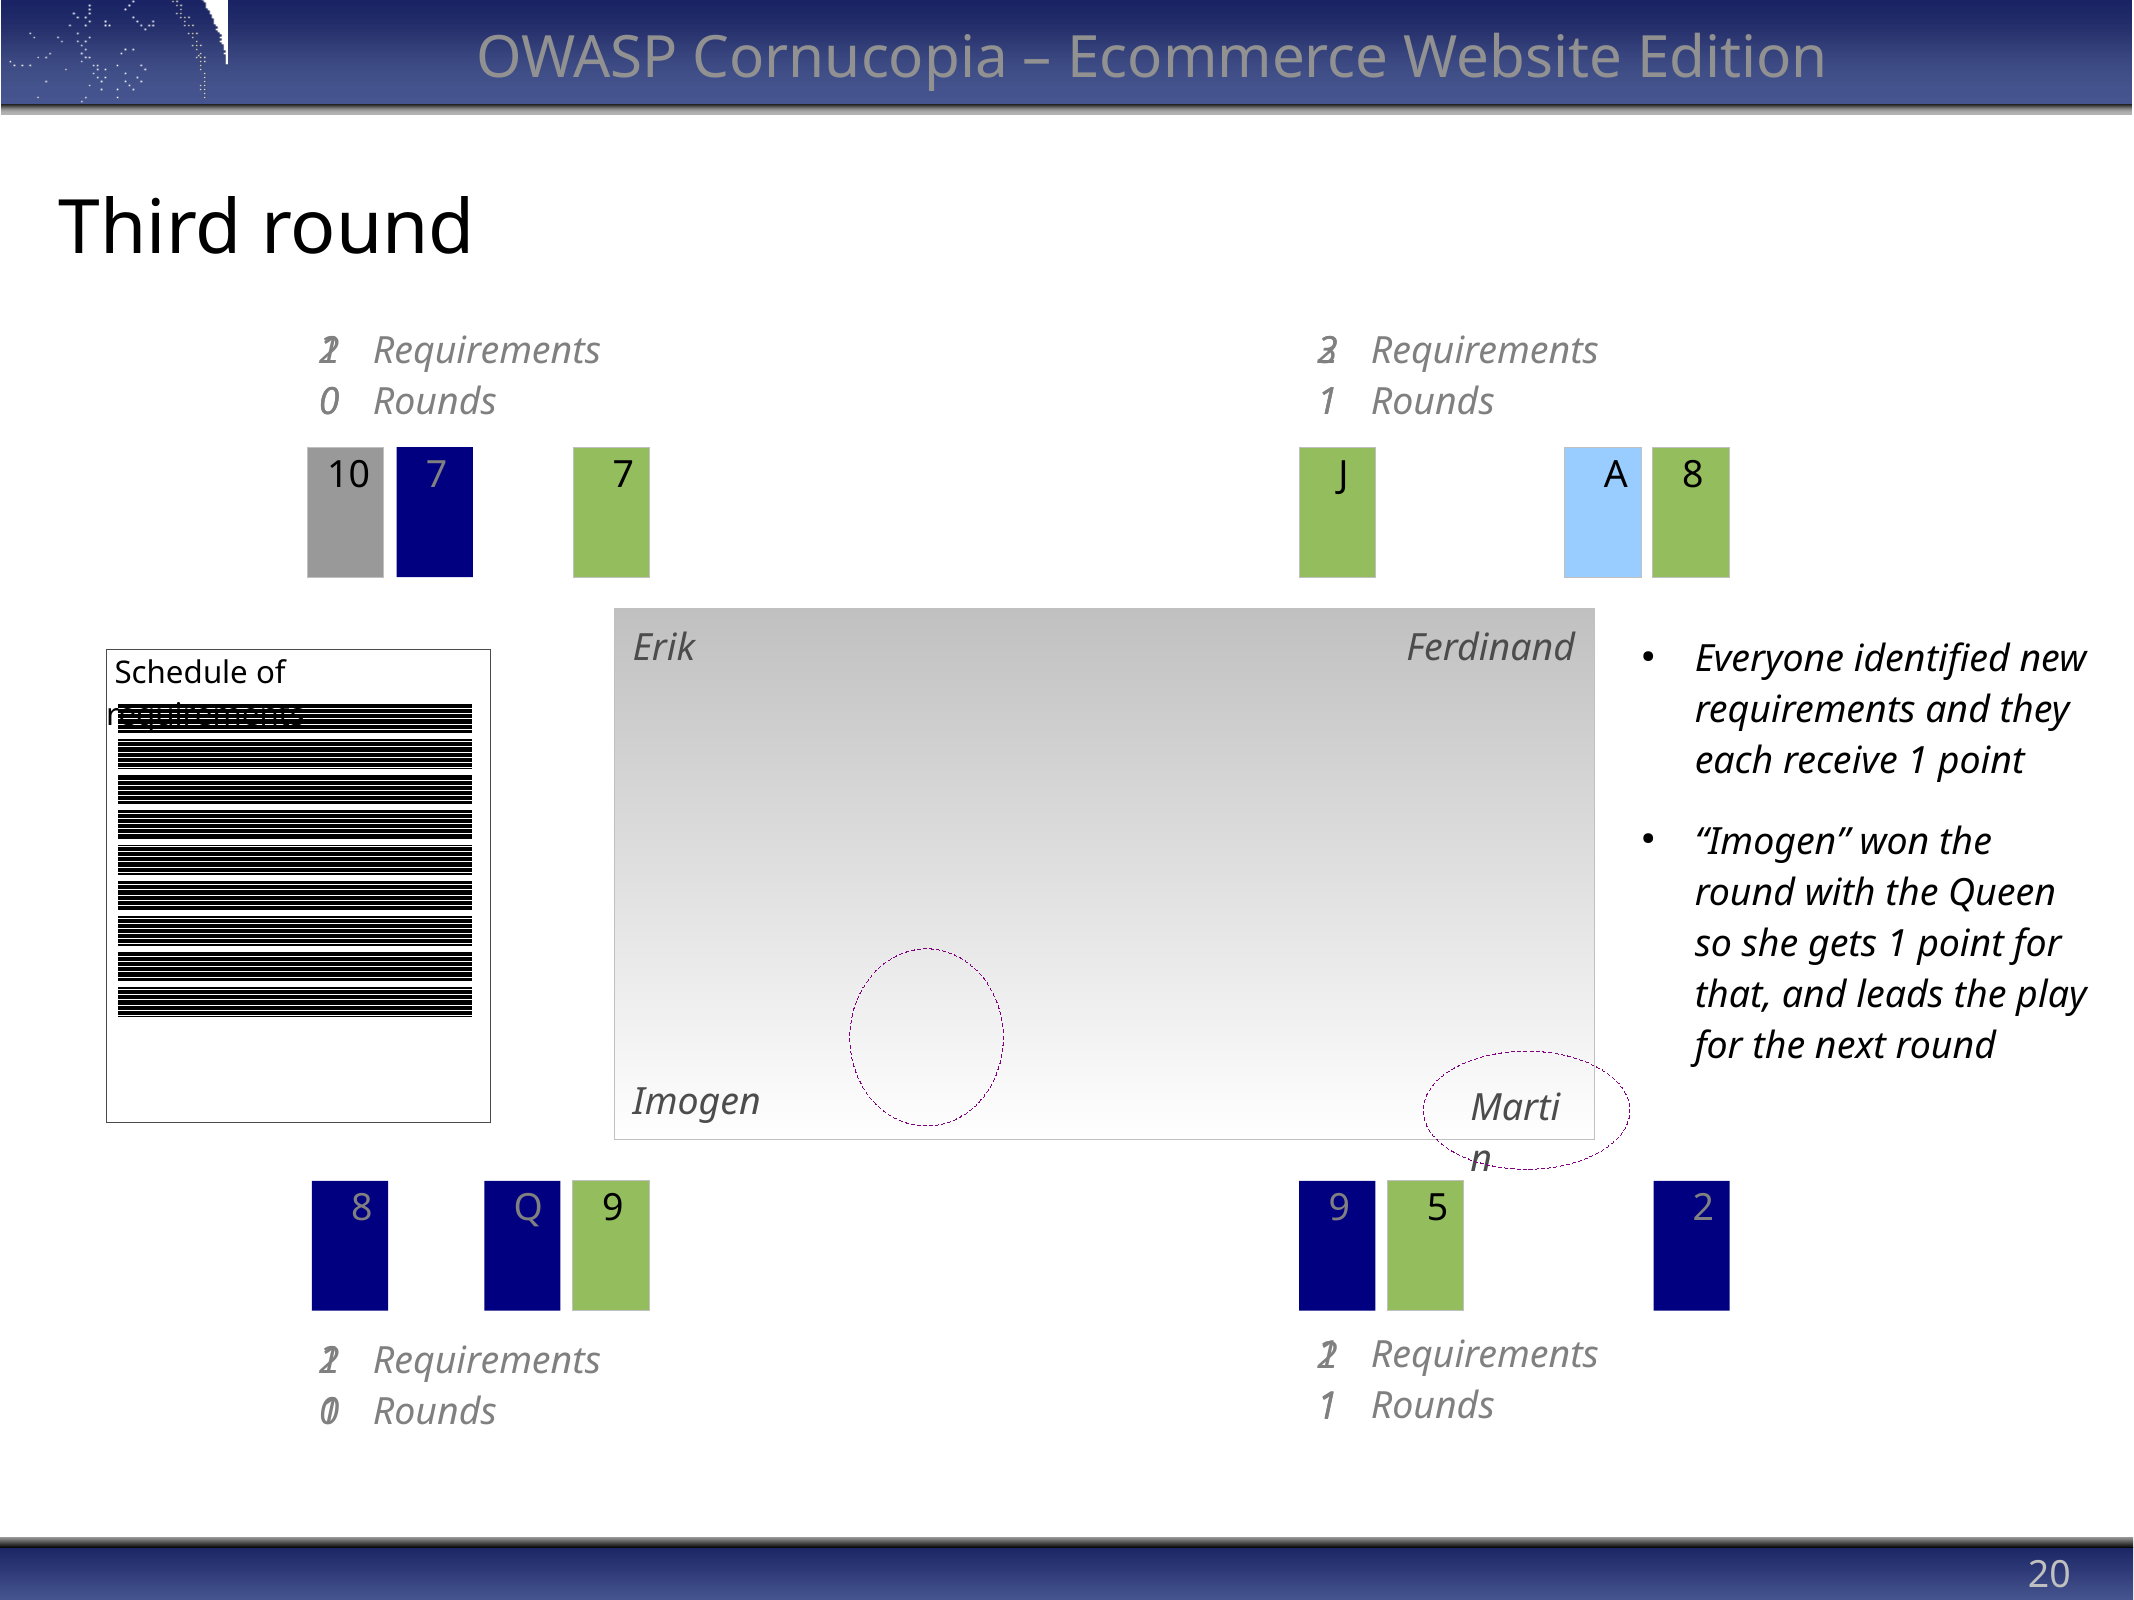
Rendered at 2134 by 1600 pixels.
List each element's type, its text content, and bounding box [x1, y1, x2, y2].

list Requirements Rounds [378, 1333, 656, 1424]
list Schedule of requirements [106, 649, 491, 1123]
list [118, 986, 473, 1016]
list [118, 773, 473, 804]
list Imogen [632, 1074, 798, 1135]
list Q [484, 1180, 561, 1311]
list Requirements Rounds [378, 323, 656, 414]
list A [1564, 447, 1642, 578]
list 9 [1299, 1180, 1376, 1311]
list 8 [1652, 447, 1730, 578]
list Requirements Rounds [1376, 323, 1654, 414]
list 2 [1653, 1182, 1730, 1311]
list [118, 809, 473, 839]
list 2 1 [1316, 1328, 1388, 1419]
list Martin [1470, 1080, 1576, 1141]
list Erik [632, 620, 739, 681]
list 3 1 [1316, 323, 1376, 414]
list [118, 702, 473, 733]
list [614, 608, 1595, 1140]
list 5 [1387, 1180, 1464, 1311]
list Requirements Rounds [1388, 1327, 1654, 1418]
list Everyone identified new requirements and they each receive 1 point “Imogen” won the round with the Queen so she gets 1 point for that, and leads the play for the next round [1624, 631, 2093, 1182]
list 7 [396, 447, 473, 578]
list 9 [572, 1180, 650, 1311]
list 8 [311, 1180, 389, 1311]
list J [1299, 447, 1376, 578]
list 2 0 [318, 323, 378, 414]
list [118, 950, 473, 981]
list 2 1 [318, 1333, 378, 1424]
title Third round [58, 124, 2126, 325]
list 10 [307, 447, 384, 578]
list [118, 879, 473, 910]
list Ferdinand [1406, 620, 1607, 681]
list [118, 738, 473, 768]
list [118, 915, 473, 945]
list [118, 844, 473, 875]
list 7 [573, 447, 650, 578]
